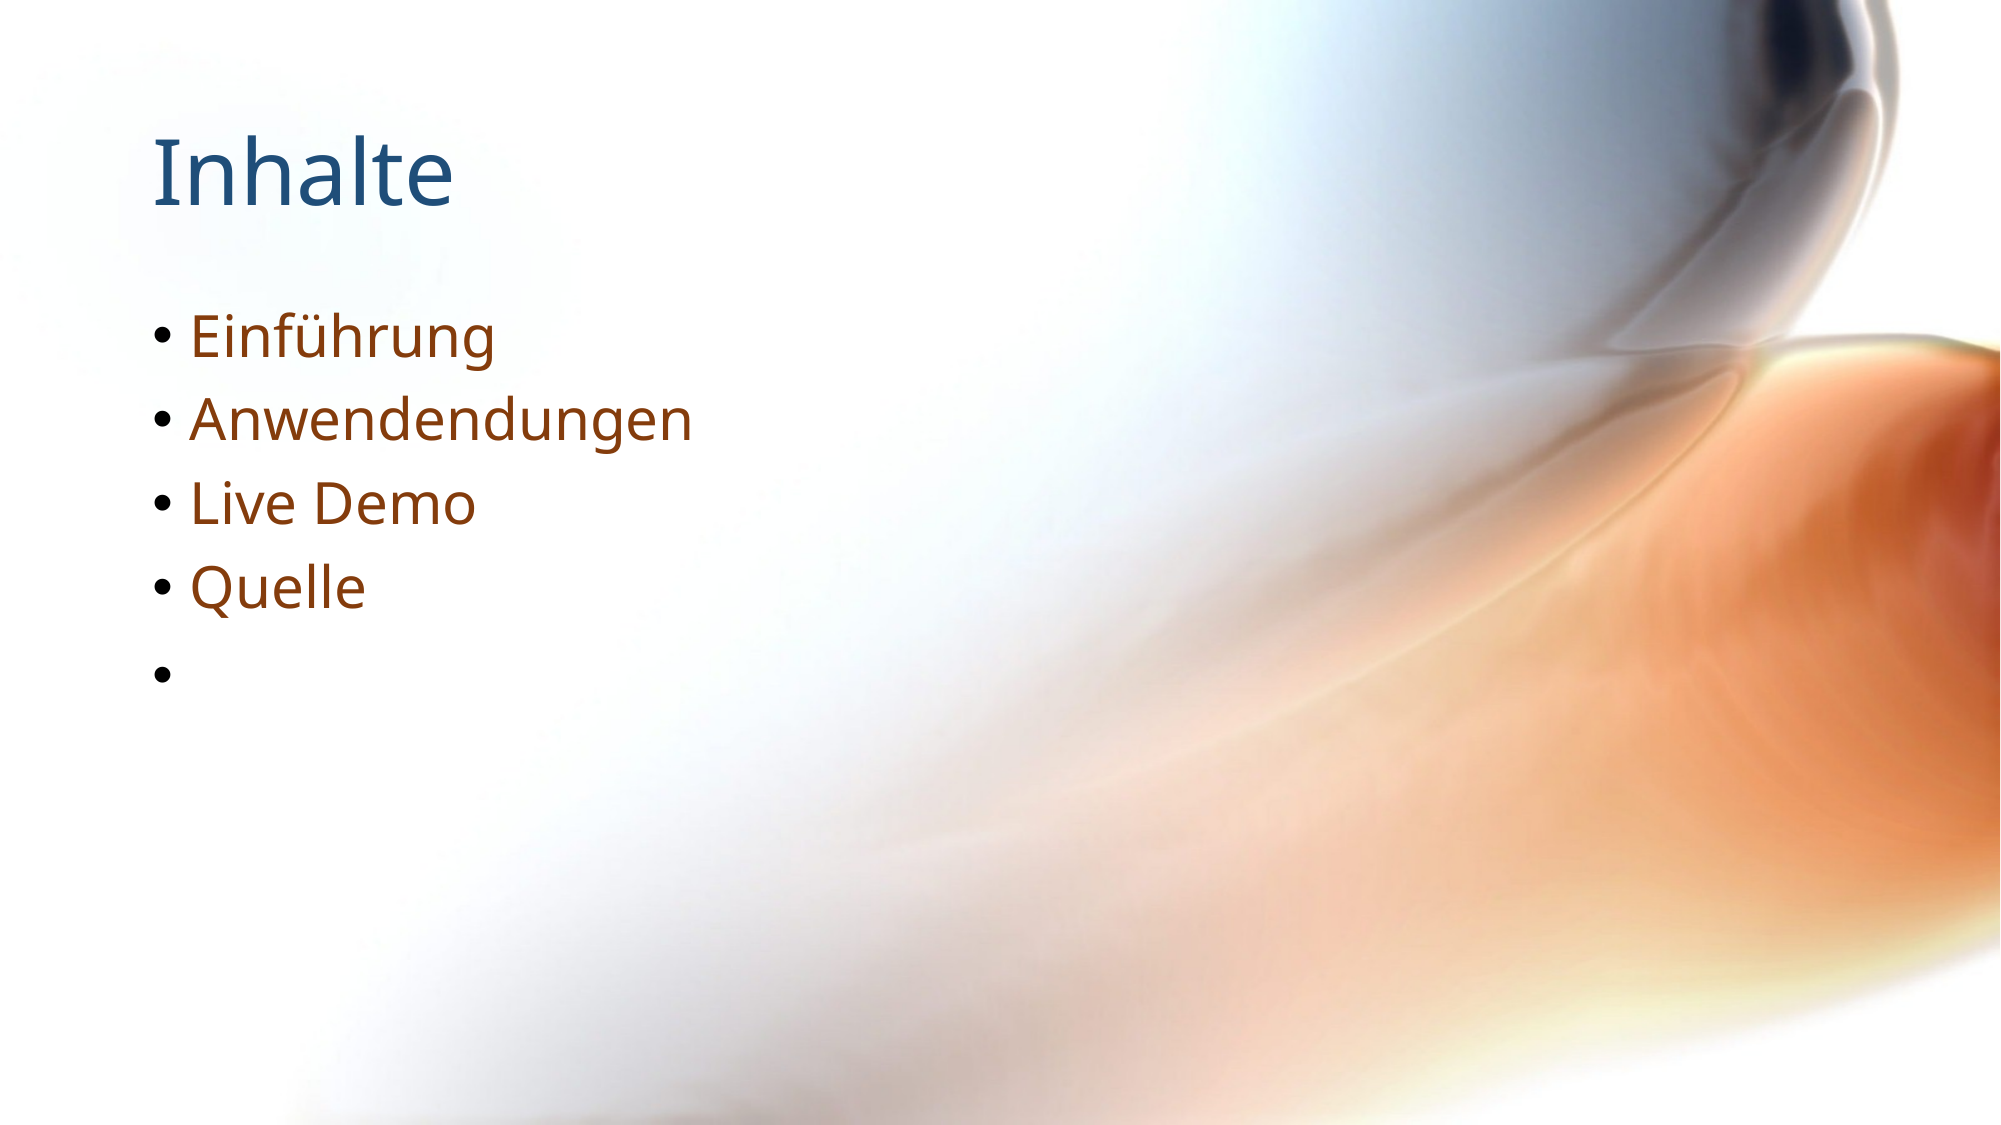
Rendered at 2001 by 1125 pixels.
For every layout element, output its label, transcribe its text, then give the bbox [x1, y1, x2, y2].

list Einführung Anwendendungen Live Demo Quelle [137, 299, 1863, 1014]
title Inhalte [137, 59, 1863, 278]
